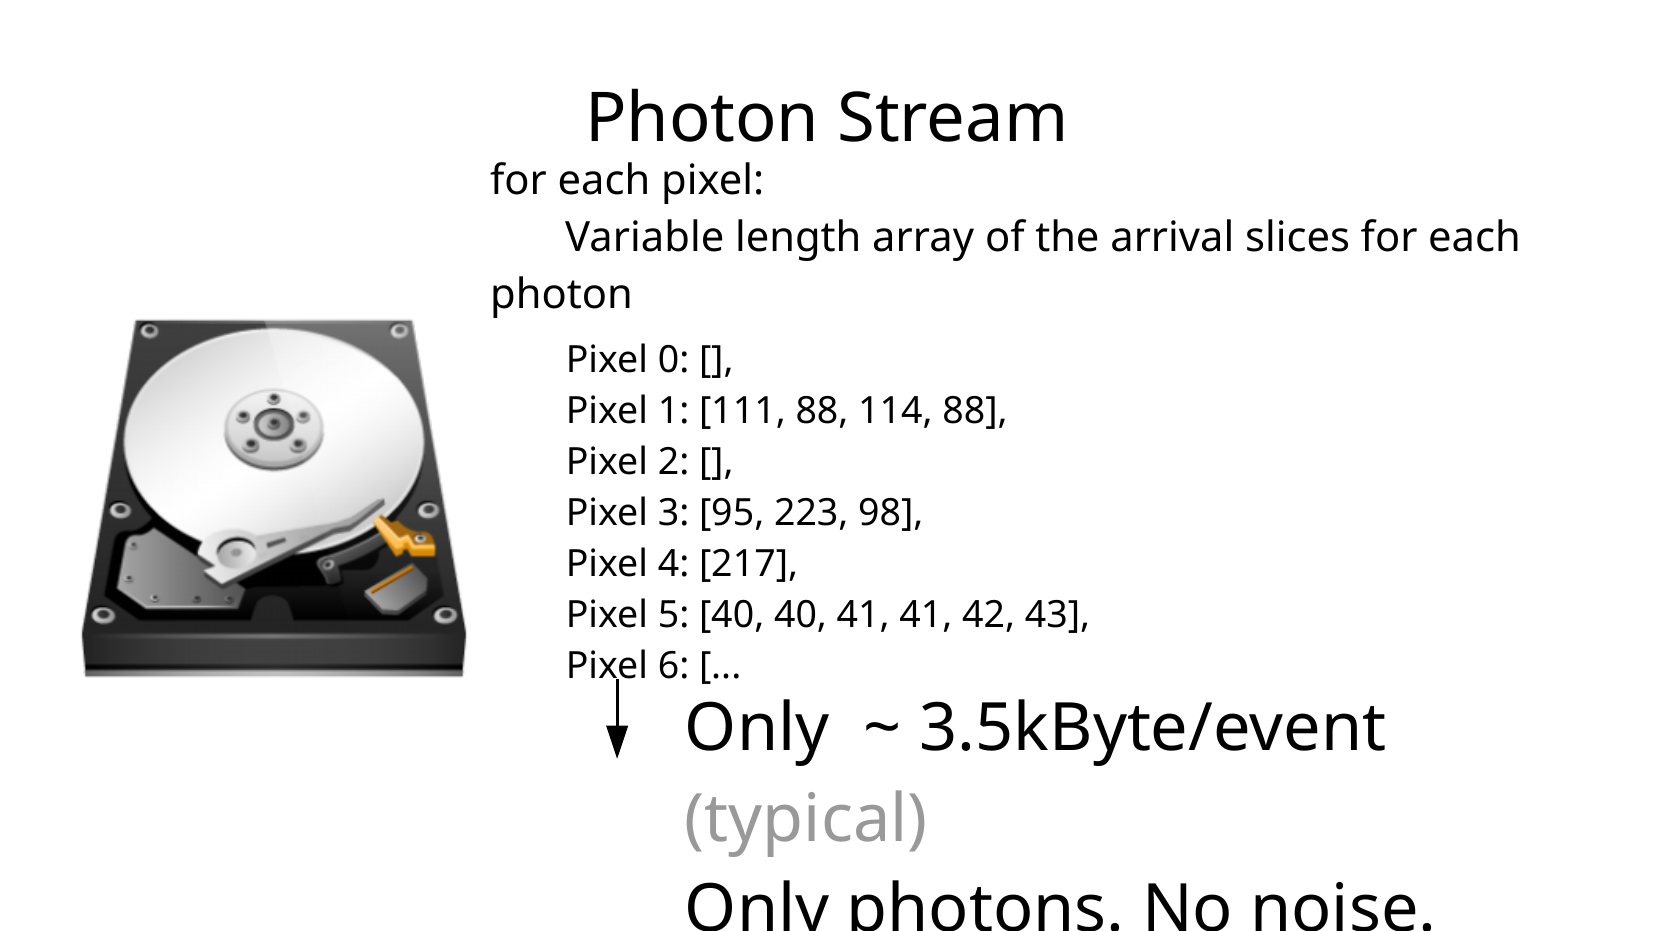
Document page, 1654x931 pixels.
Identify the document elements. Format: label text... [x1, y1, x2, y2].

text_box Pixel 0: [], Pixel 1: [111, 88, 114, 88], Pixel 2: [], Pixel 3: [95, 223, 98], Pixel 4: [217], Pixel 5: [40, 40, 41, 41, 42, 43], Pixel 6: [... [531, 324, 1308, 931]
picture [73, 299, 474, 700]
title Photon Stream [82, 37, 1571, 193]
title Only ~ 3.5kByte/event (typical) Only photons. No noise. [1308, 729, 1642, 901]
title for each pixel: Variable length array of the arrival slices for each photon [490, 181, 1627, 289]
